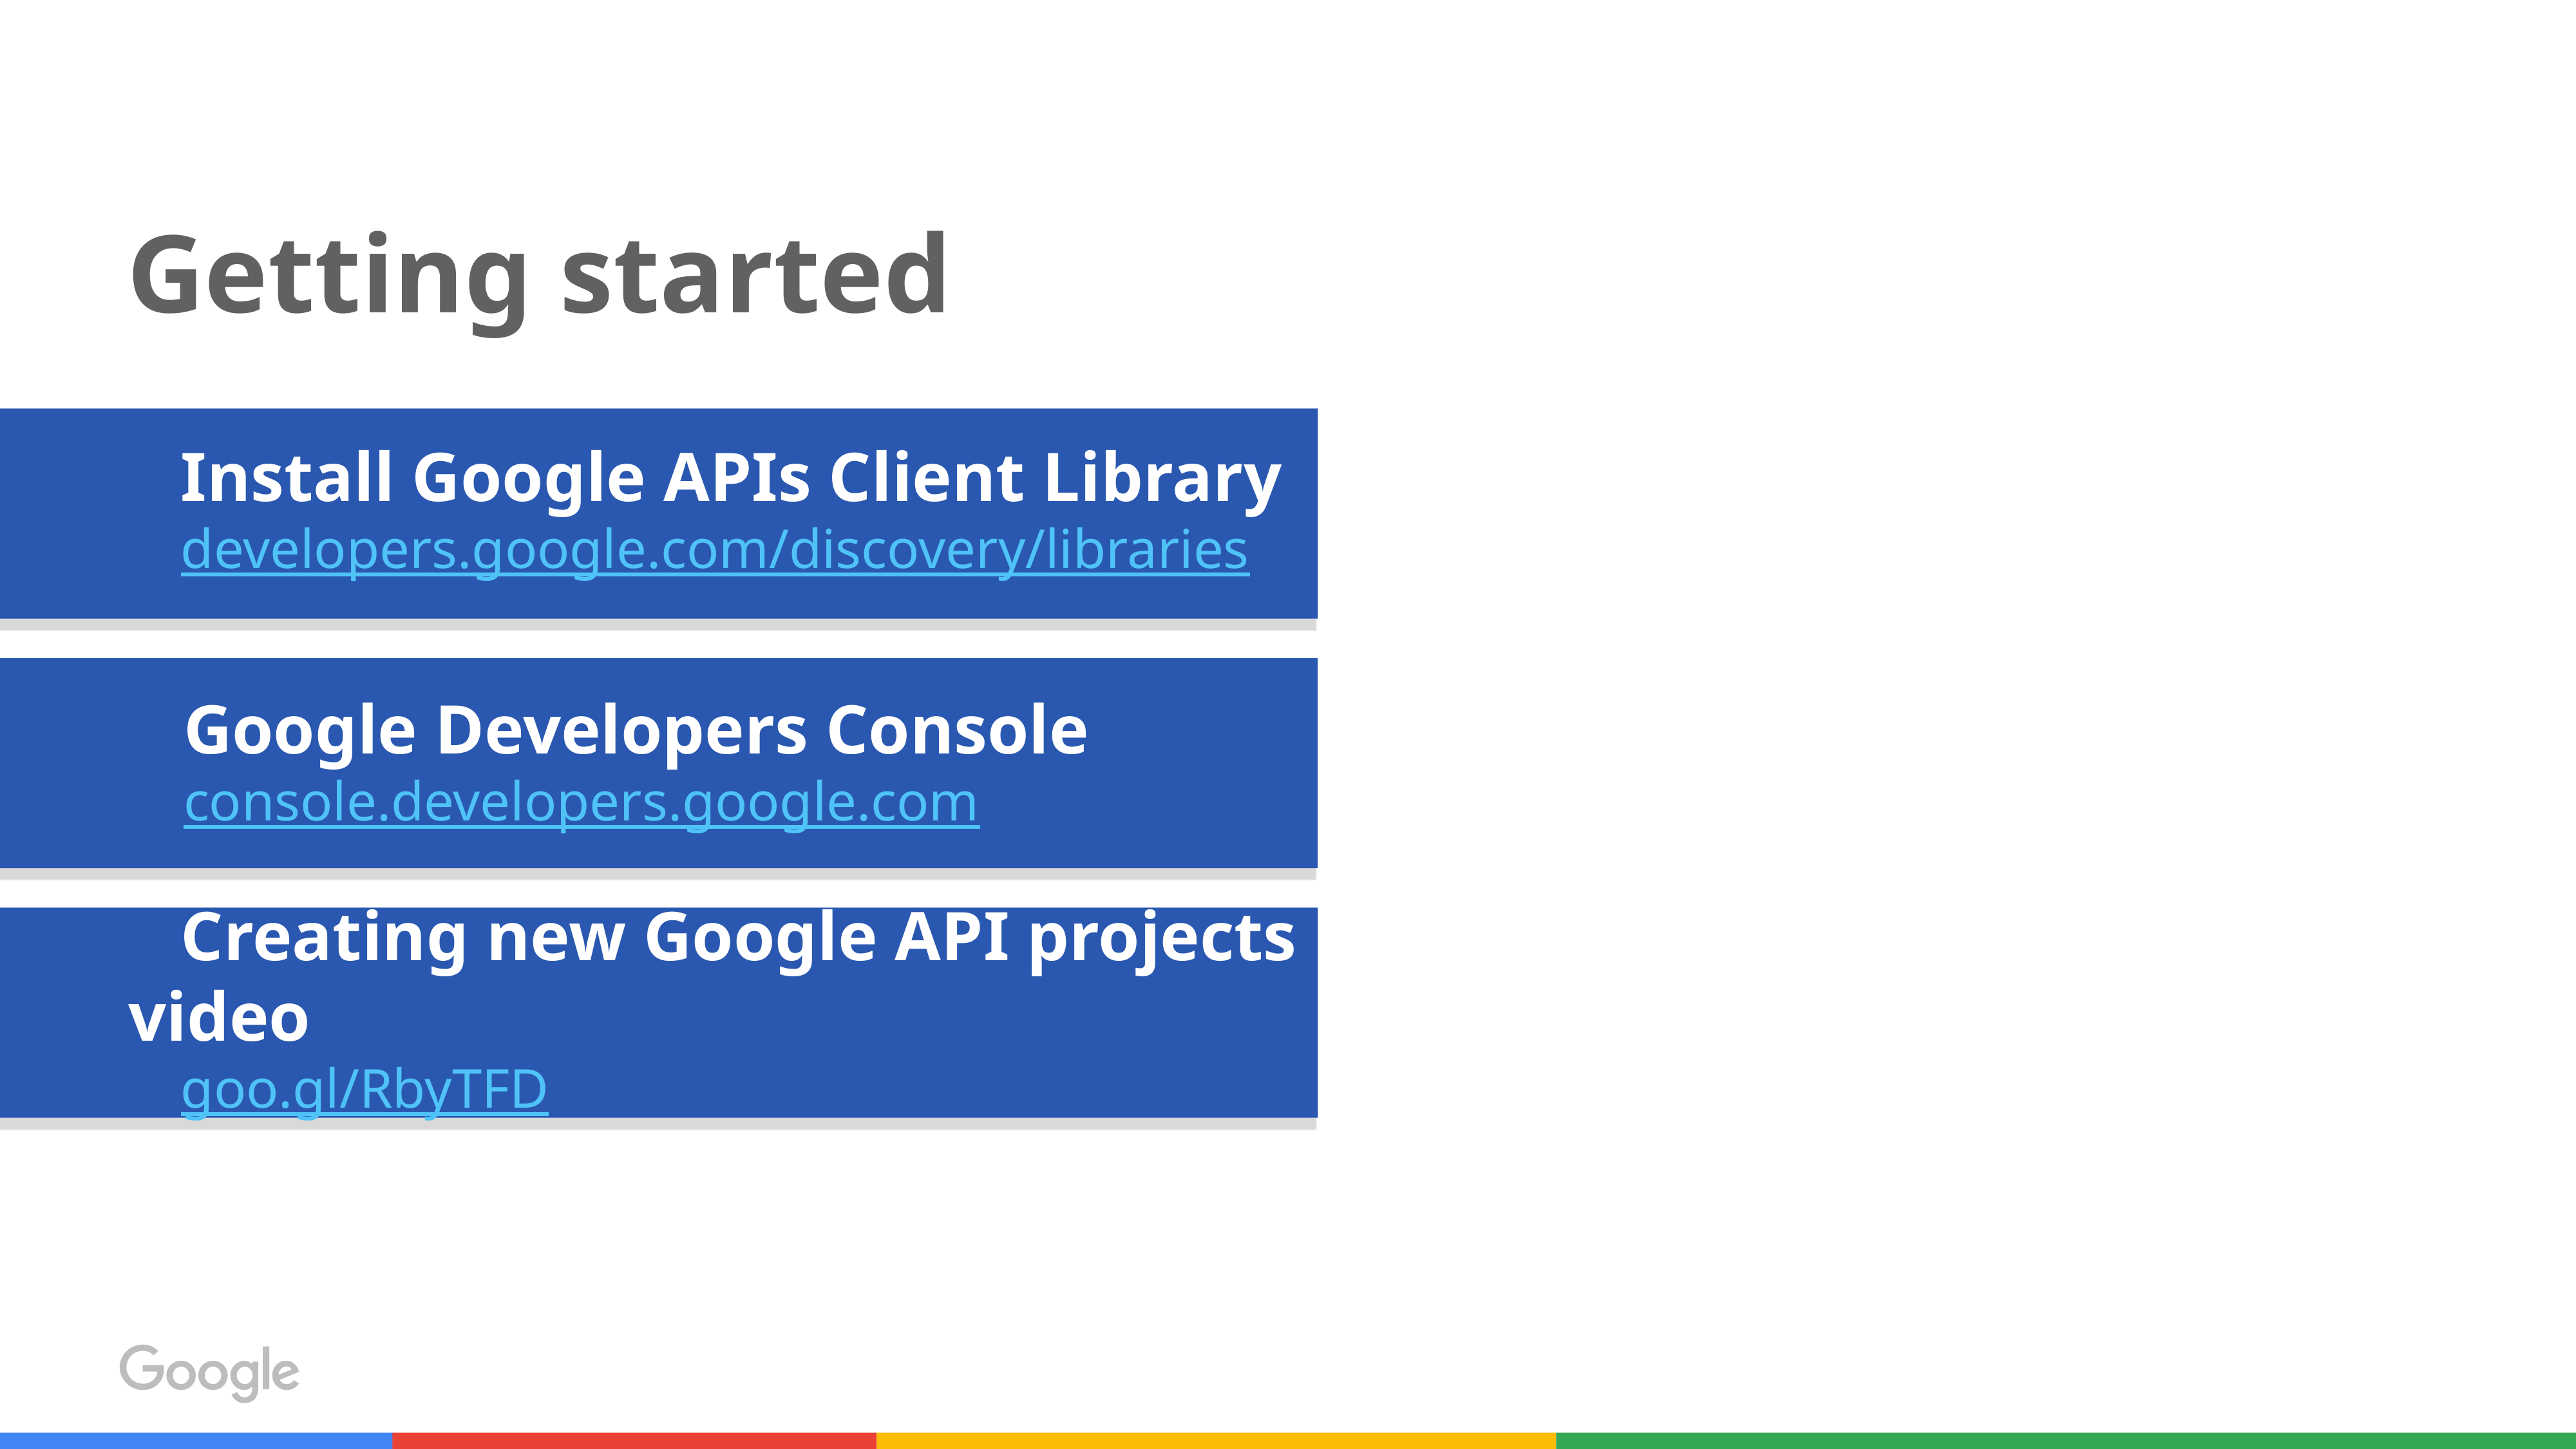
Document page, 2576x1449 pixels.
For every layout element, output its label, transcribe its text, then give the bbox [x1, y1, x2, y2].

text_box Install Google APIs Client Library developers.google.com/discovery/libraries [128, 410, 1312, 612]
text_box [0, 658, 1318, 869]
text_box [0, 408, 1318, 619]
text_box [436, 1111, 1318, 1118]
text_box [0, 907, 1318, 1118]
text_box Google Developers Console console.developers.google.com [131, 663, 1338, 864]
text_box Getting started [127, 205, 1272, 332]
text_box Getting started [486, 266, 509, 301]
text_box Creating new Google API projects video goo.gl/RbyTFD [128, 909, 1354, 1111]
